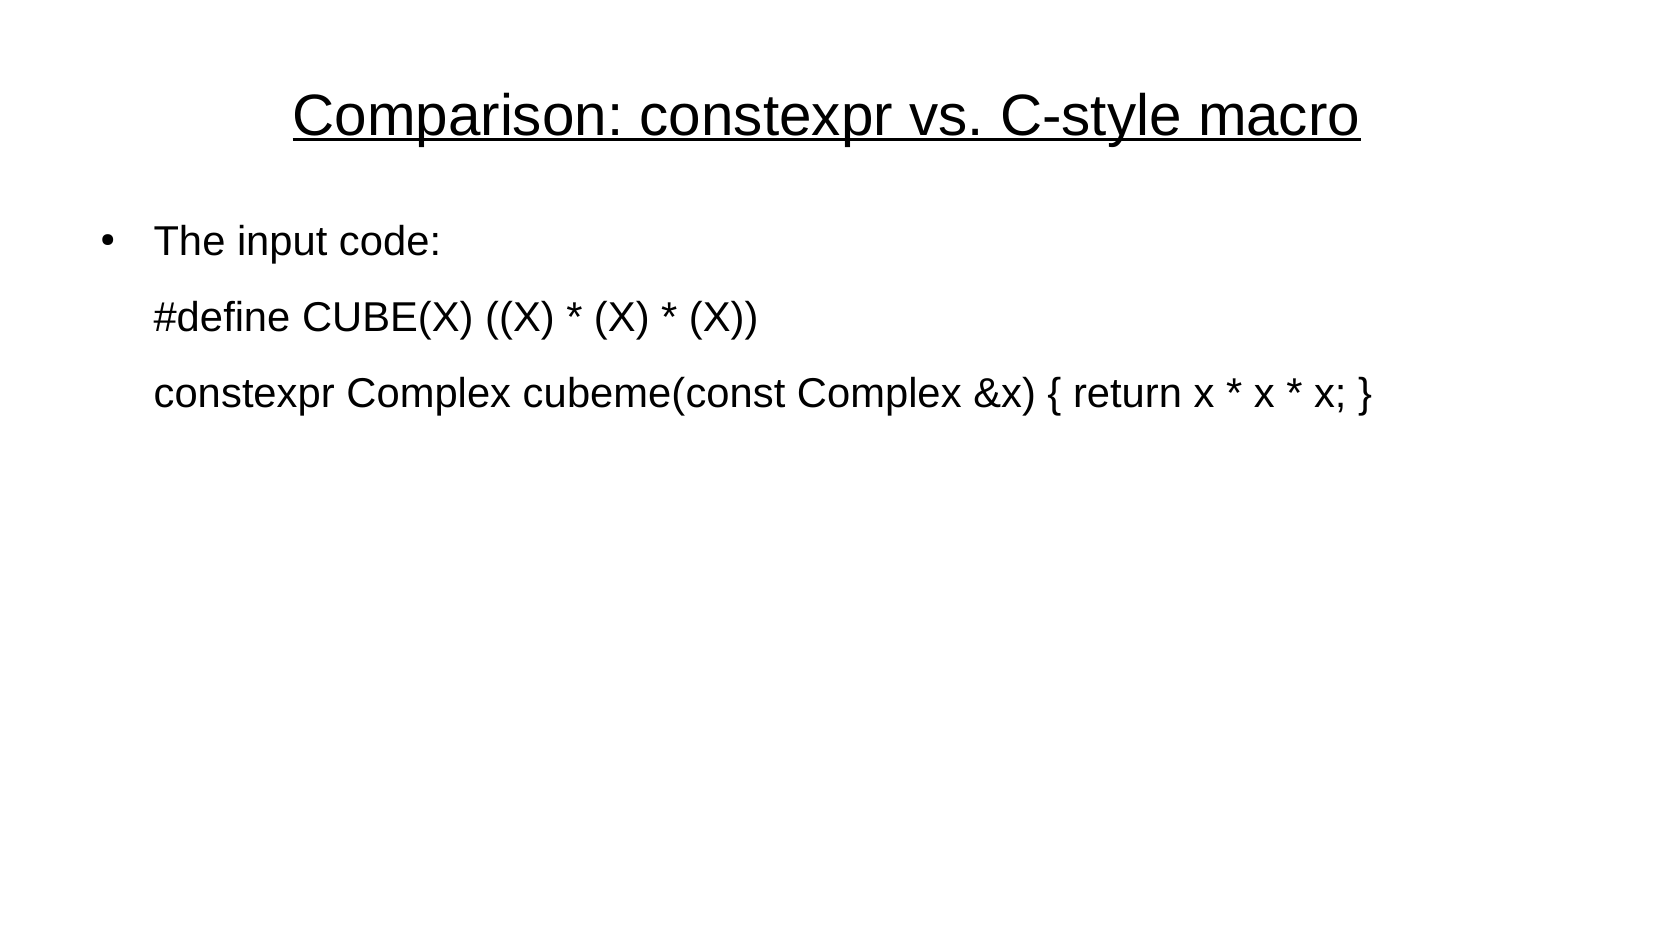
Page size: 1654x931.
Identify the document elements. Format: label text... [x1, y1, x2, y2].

title Comparison: constexpr vs. C-style macro [82, 37, 1571, 193]
list The input code: #define CUBE(X) ((X) * (X) * (X)) constexpr Complex cubeme(const Complex &x) { return x * x * x; } [82, 217, 1571, 758]
